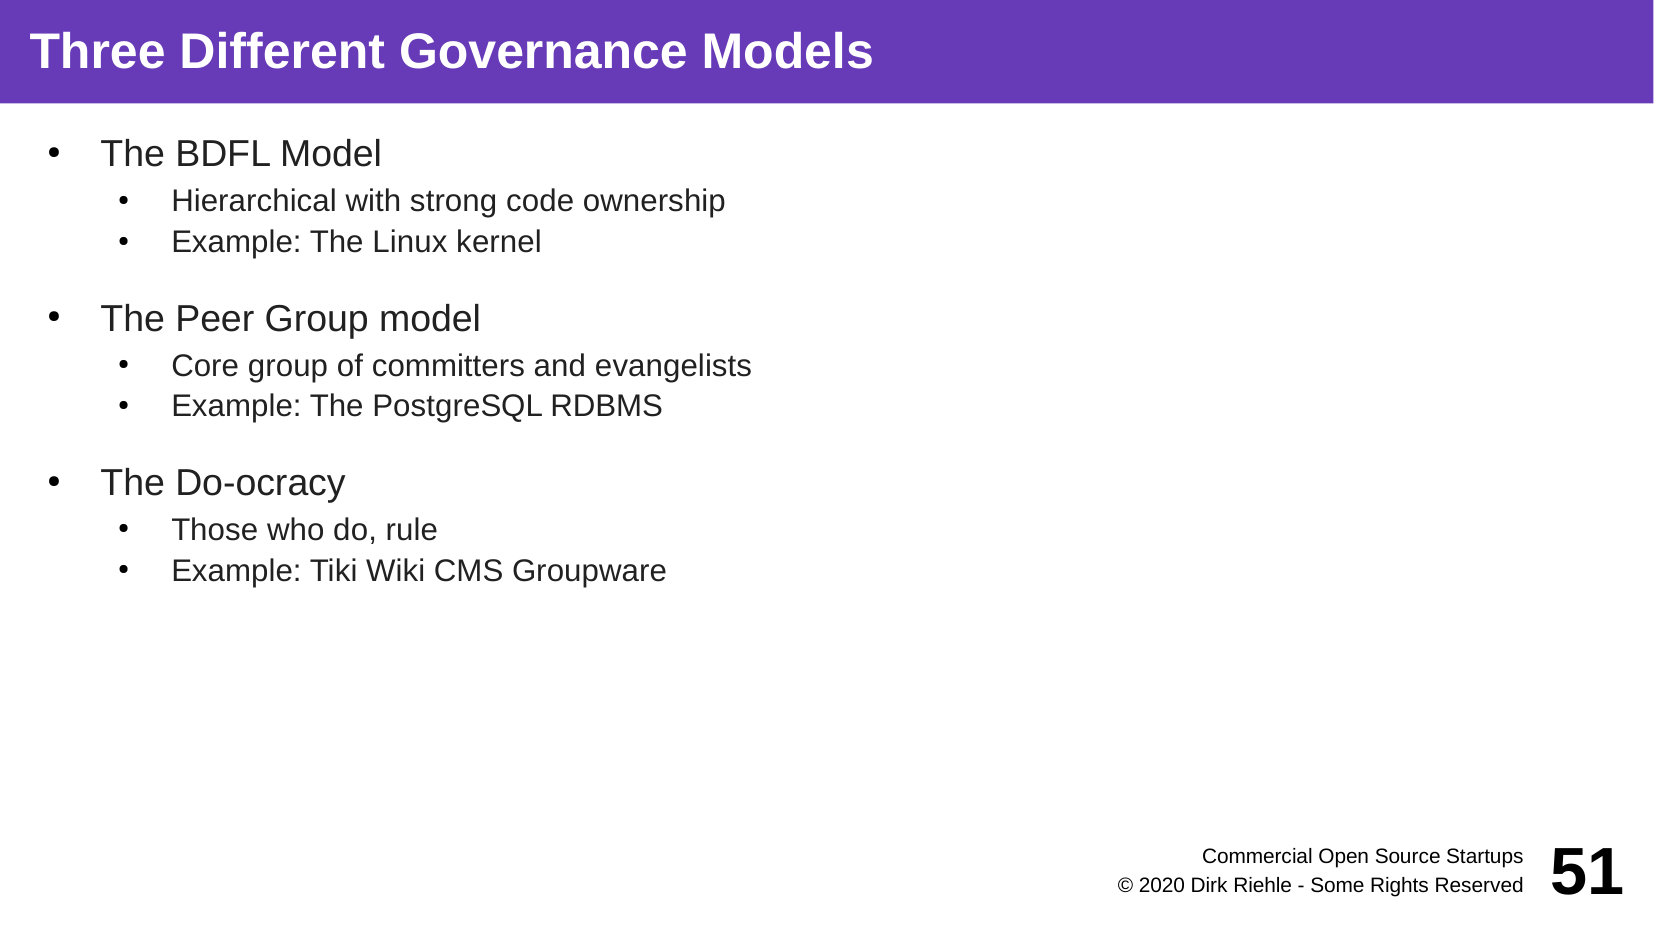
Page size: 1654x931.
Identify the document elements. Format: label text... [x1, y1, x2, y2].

list The BDFL Model Hierarchical with strong code ownership Example: The Linux kernel The Peer Group model Core group of committers and evangelists Example: The PostgreSQL RDBMS The Do-ocracy Those who do, rule Example: Tiki Wiki CMS Groupware [29, 132, 1625, 813]
title Three Different Governance Models [0, 0, 1654, 104]
